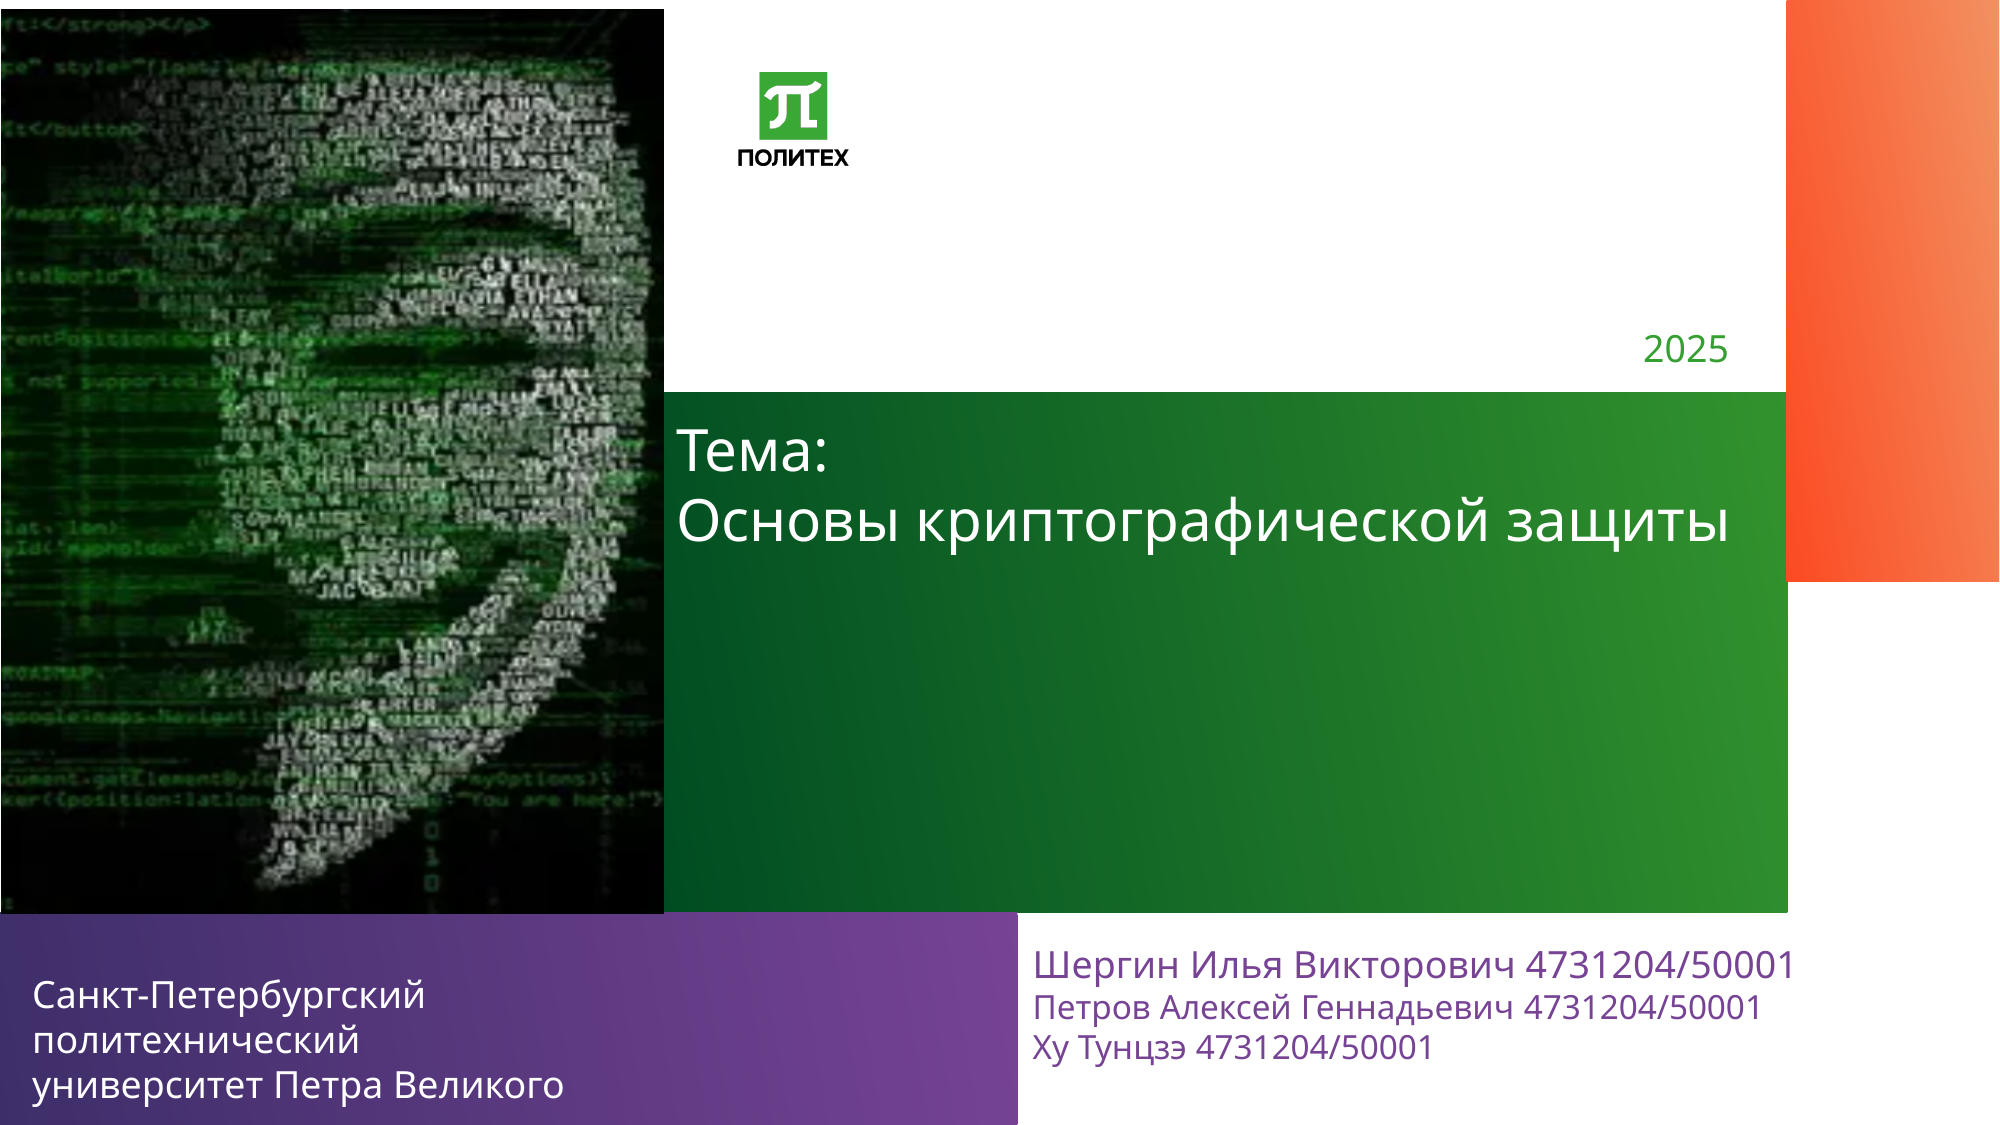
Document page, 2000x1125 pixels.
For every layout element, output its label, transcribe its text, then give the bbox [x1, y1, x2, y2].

text_box Шергин Илья Викторович 4731204/50001 Петров Алексей Геннадьевич 4731204/50001 Ху Тунцзэ 4731204/50001 [1017, 933, 2000, 1081]
text_box 2025 [1453, 317, 1745, 378]
text_box Тема: Основы криптографической защиты [664, 405, 1785, 608]
picture [1, 9, 664, 914]
text_box Санкт-Петербургский политехнический университет Петра Великого [17, 963, 601, 1116]
picture [738, 72, 849, 167]
text_box [0, 0, 2000, 1125]
